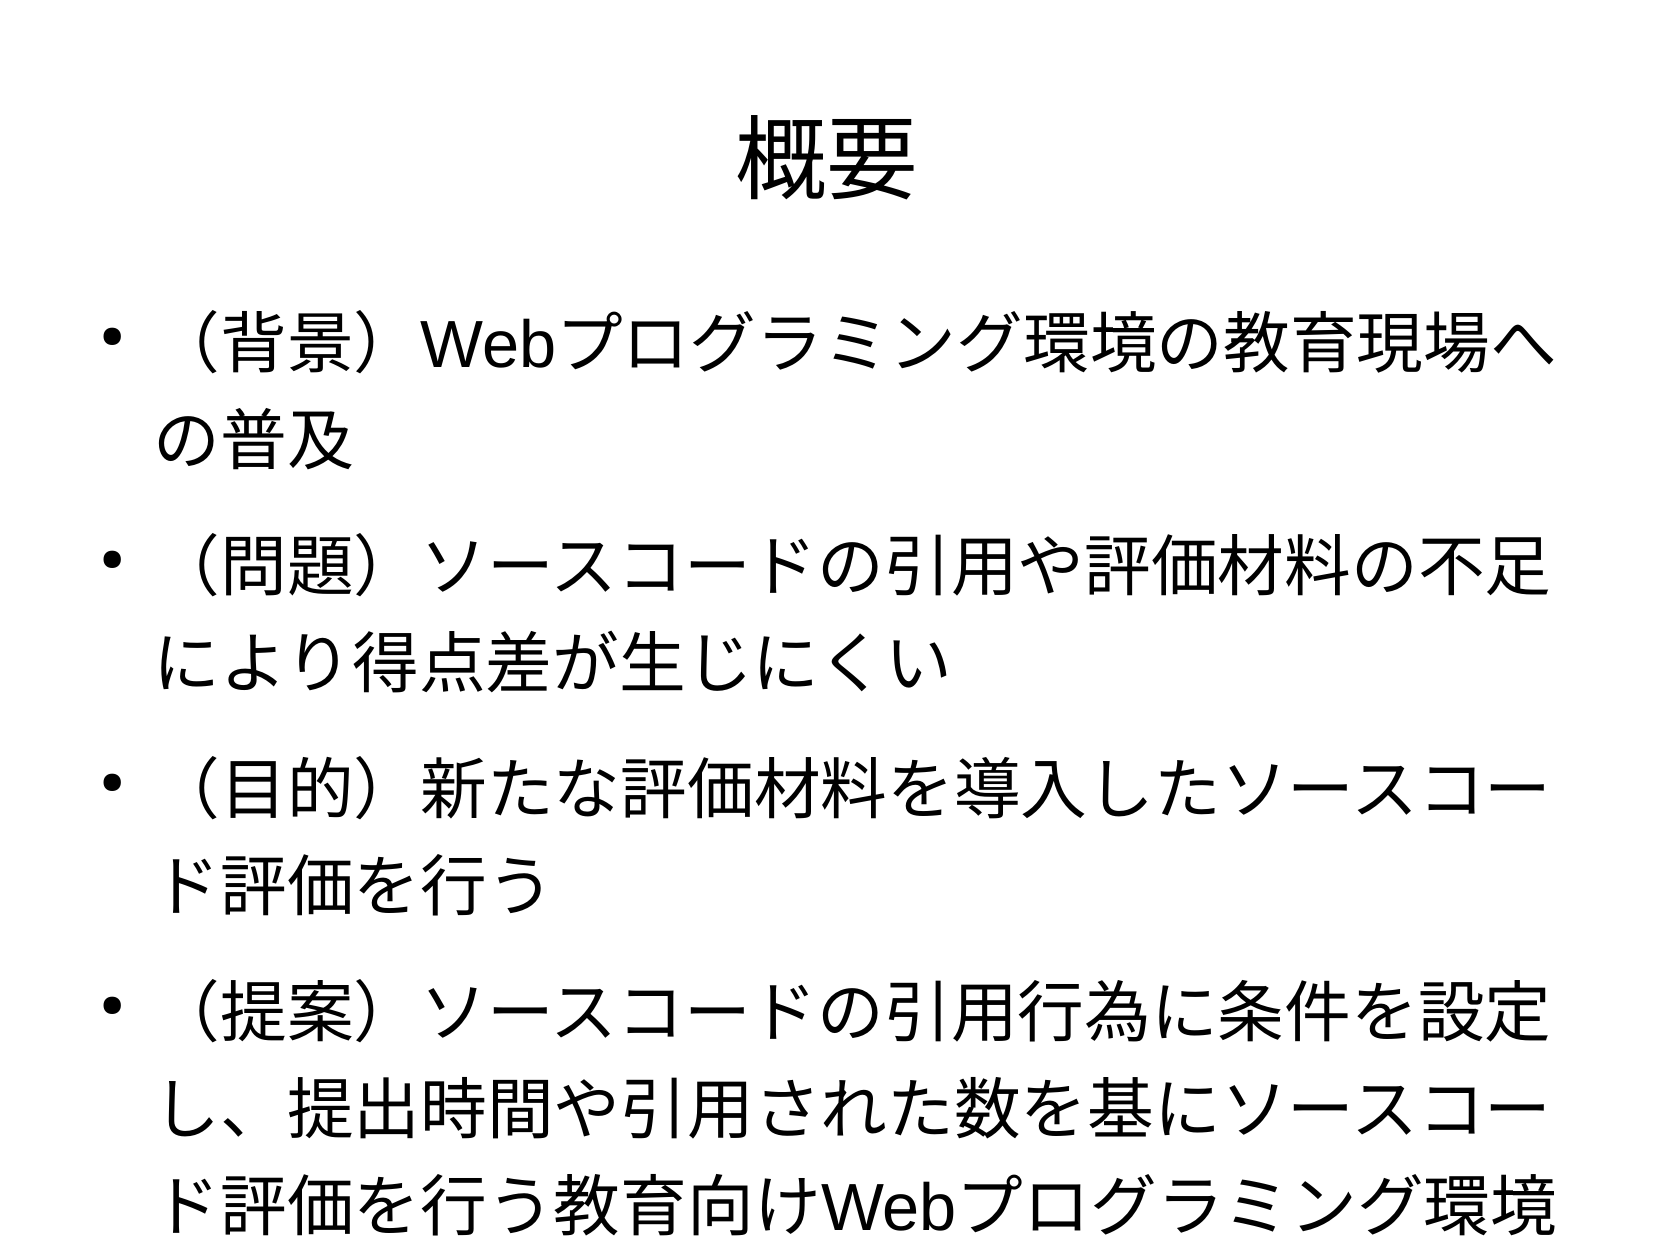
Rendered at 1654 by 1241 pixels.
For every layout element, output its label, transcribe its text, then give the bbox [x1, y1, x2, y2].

list （背景）Webプログラミング環境の教育現場への普及 （問題）ソースコードの引用や評価材料の不足により得点差が生じにくい （目的）新たな評価材料を導入したソースコード評価を行う （提案）ソースコードの引用行為に条件を設定し、提出時間や引用された数を基にソースコード評価を行う教育向けWebプログラミング環境SEKENSを提案 [82, 290, 1571, 1227]
title 概要 [82, 49, 1571, 257]
